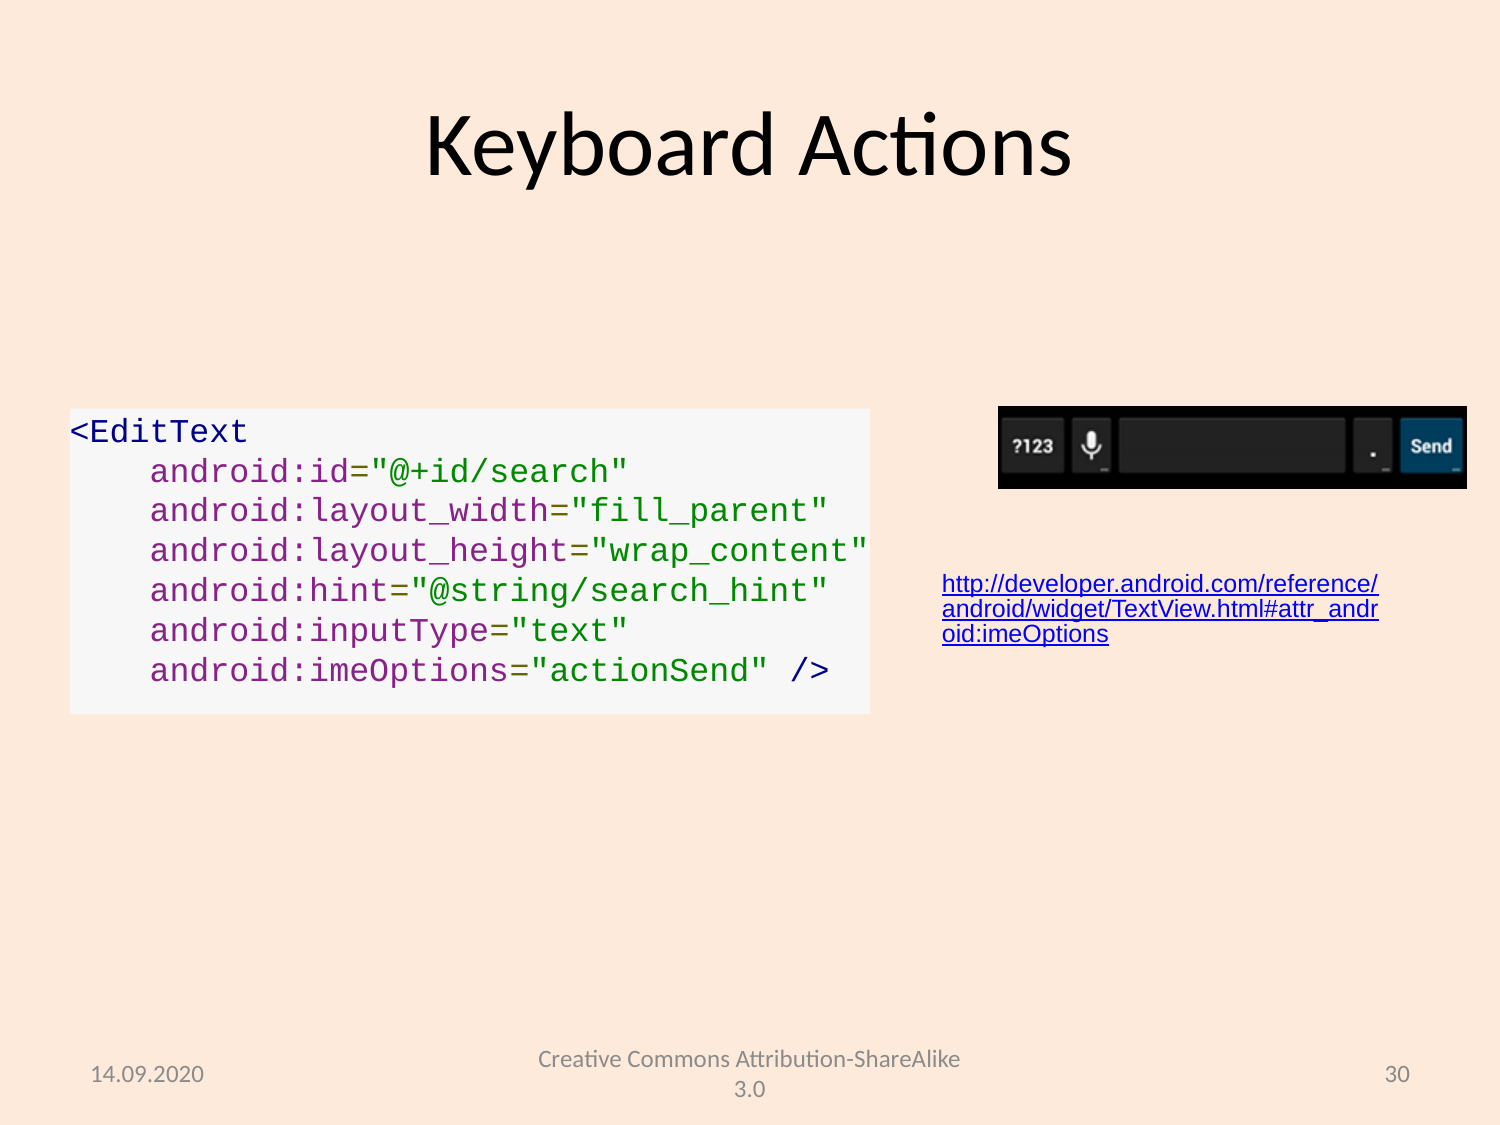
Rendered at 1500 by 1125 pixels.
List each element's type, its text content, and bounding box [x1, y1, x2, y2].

text_box http://developer.android.com/reference/android/widget/TextView.html#attr_android:imeOptions [927, 560, 1400, 636]
footer Creative Commons Attribution-ShareAlike 3.0 [512, 1042, 988, 1103]
text_box <EditText android:id="@+id/search" android:layout_width="fill_parent" android:layout_height="wrap_content" android:hint="@string/search_hint" android:inputType="text" android:imeOptions="actionSend" /> [69, 408, 870, 715]
title Keyboard Actions [75, 45, 1425, 233]
picture [998, 406, 1467, 489]
slide_number <number> [1074, 1042, 1425, 1103]
